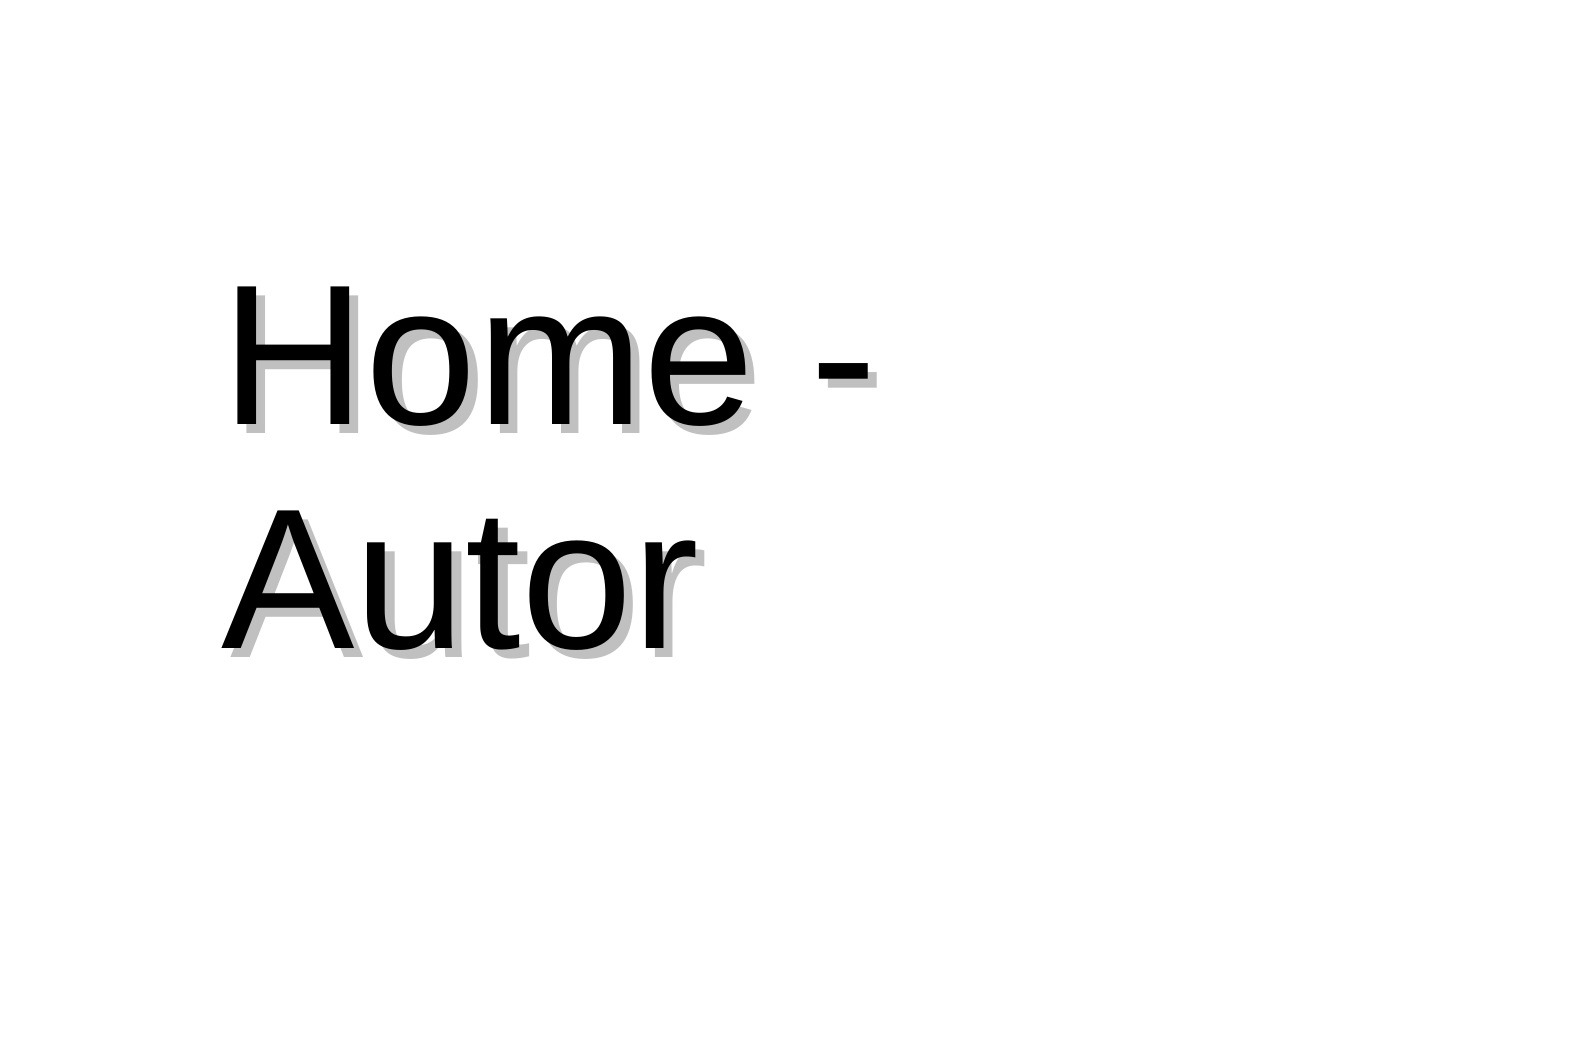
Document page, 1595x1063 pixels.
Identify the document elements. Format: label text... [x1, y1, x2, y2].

text_box Home - Autor [206, 236, 1152, 699]
